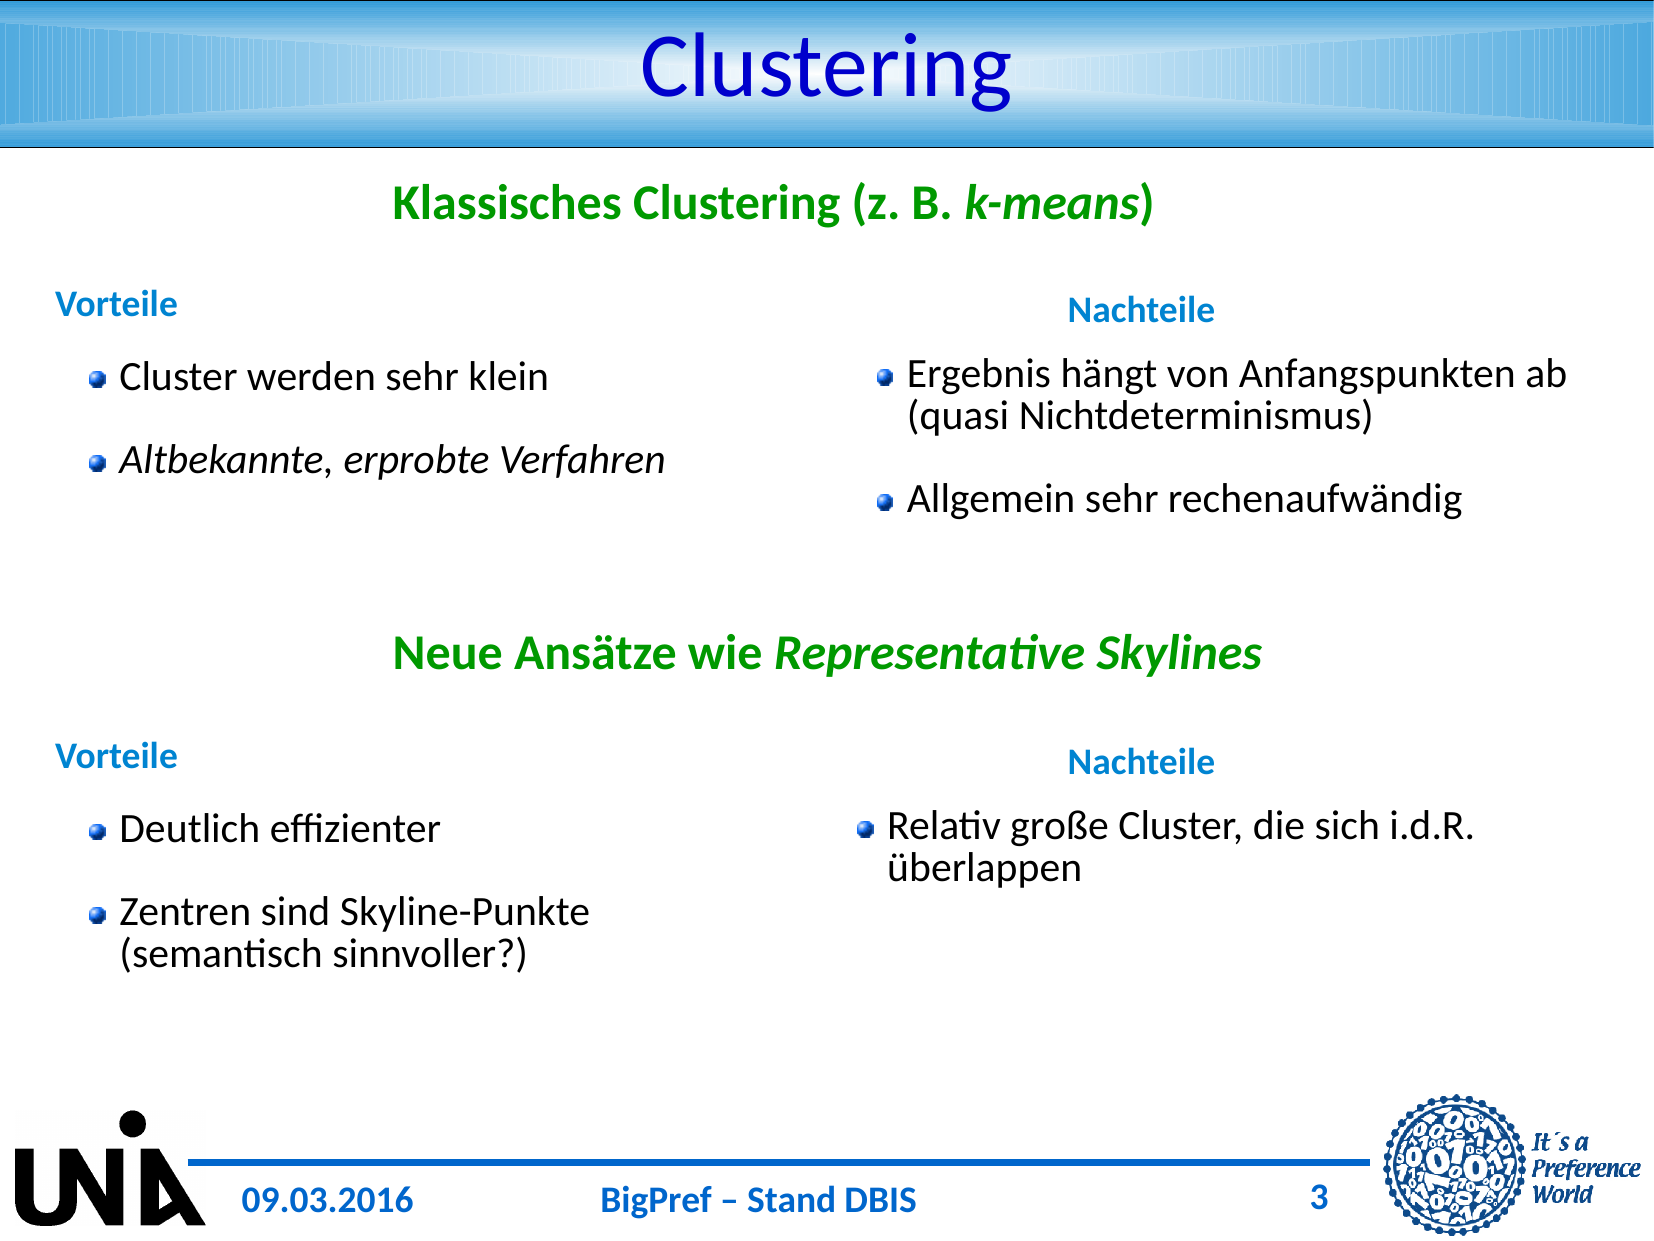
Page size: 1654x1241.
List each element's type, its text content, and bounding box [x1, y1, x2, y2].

text_box Vorteile [37, 730, 376, 812]
picture [1379, 1090, 1646, 1241]
text_box Nachteile [1050, 736, 1388, 801]
text_box Vorteile [37, 278, 376, 360]
text_box Klassisches Clustering (z. B. k-means) [375, 171, 1351, 263]
text_box Neue Ansätze wie Representative Skylines [375, 621, 1351, 713]
title Clustering [0, 17, 1654, 130]
text_box Relativ große Cluster, die sich i.d.R. überlappen [842, 801, 1631, 919]
text_box Nachteile [1050, 284, 1388, 349]
text_box Deutlich effizienter Zentren sind Skyline-Punkte (semantisch sinnvoller?) [75, 803, 1558, 1023]
picture [15, 1110, 206, 1226]
text_box Cluster werden sehr klein Altbekannte, erprobte Verfahren [75, 351, 862, 520]
text_box Ergebnis hängt von Anfangspunkten ab (quasi Nichtdeterminismus) Allgemein sehr rechenaufwändig [862, 349, 1613, 569]
